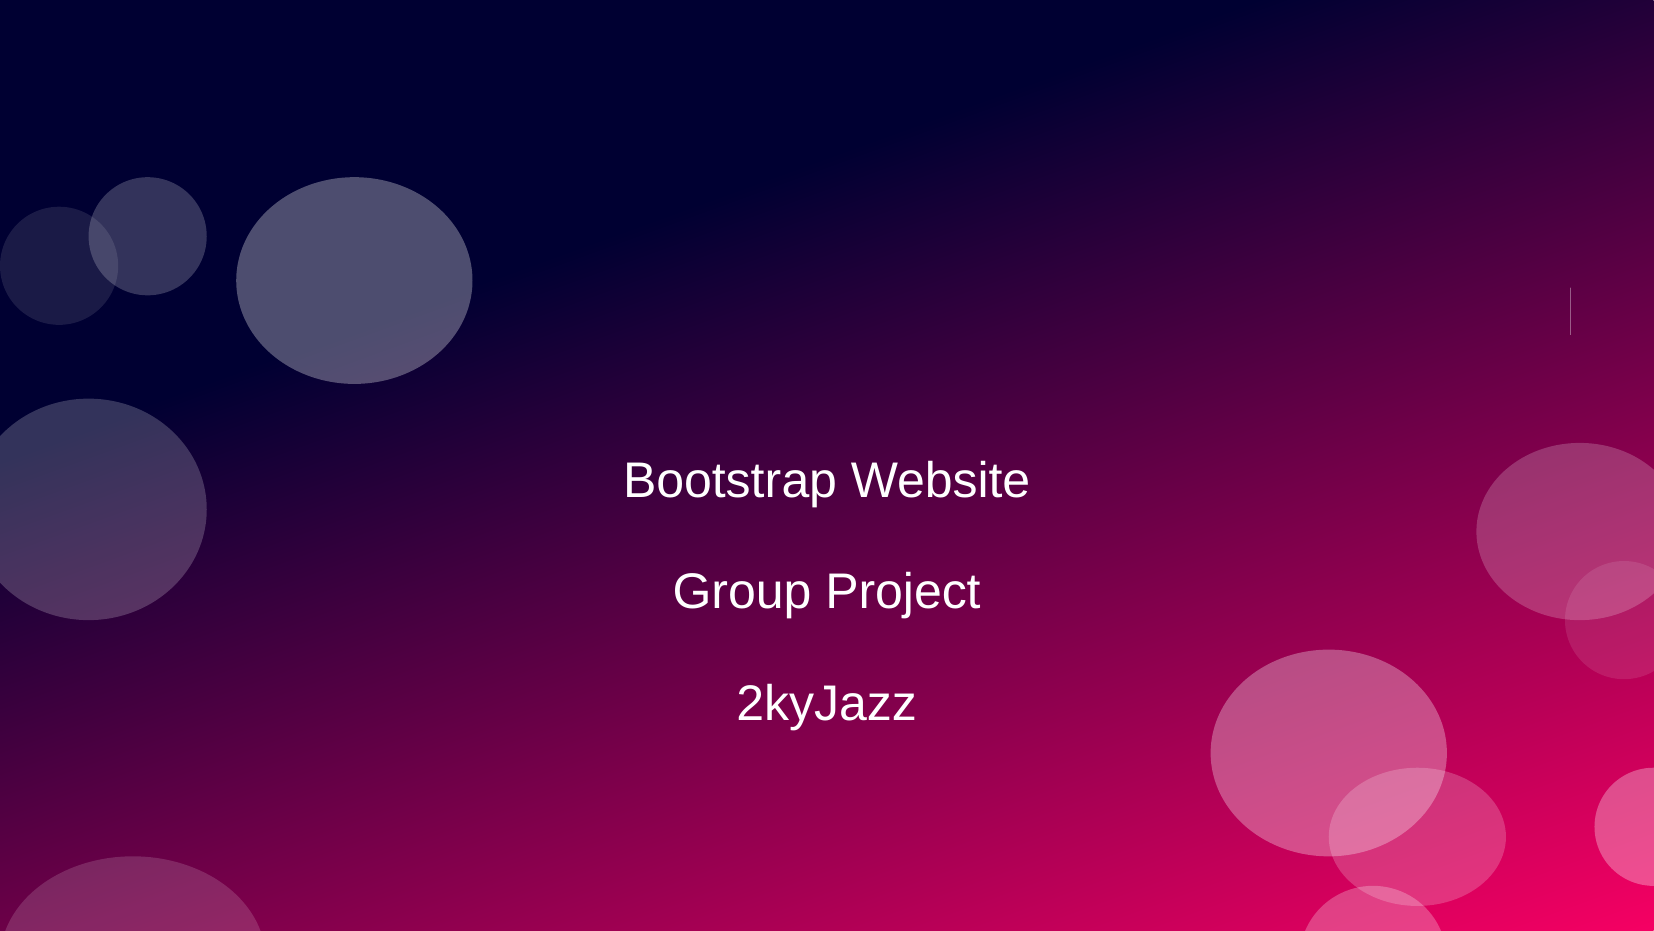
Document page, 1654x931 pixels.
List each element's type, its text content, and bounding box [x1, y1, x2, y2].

subtitle Bootstrap Website Group Project 2kyJazz [82, 425, 1571, 758]
title Presentation [82, 234, 1571, 390]
